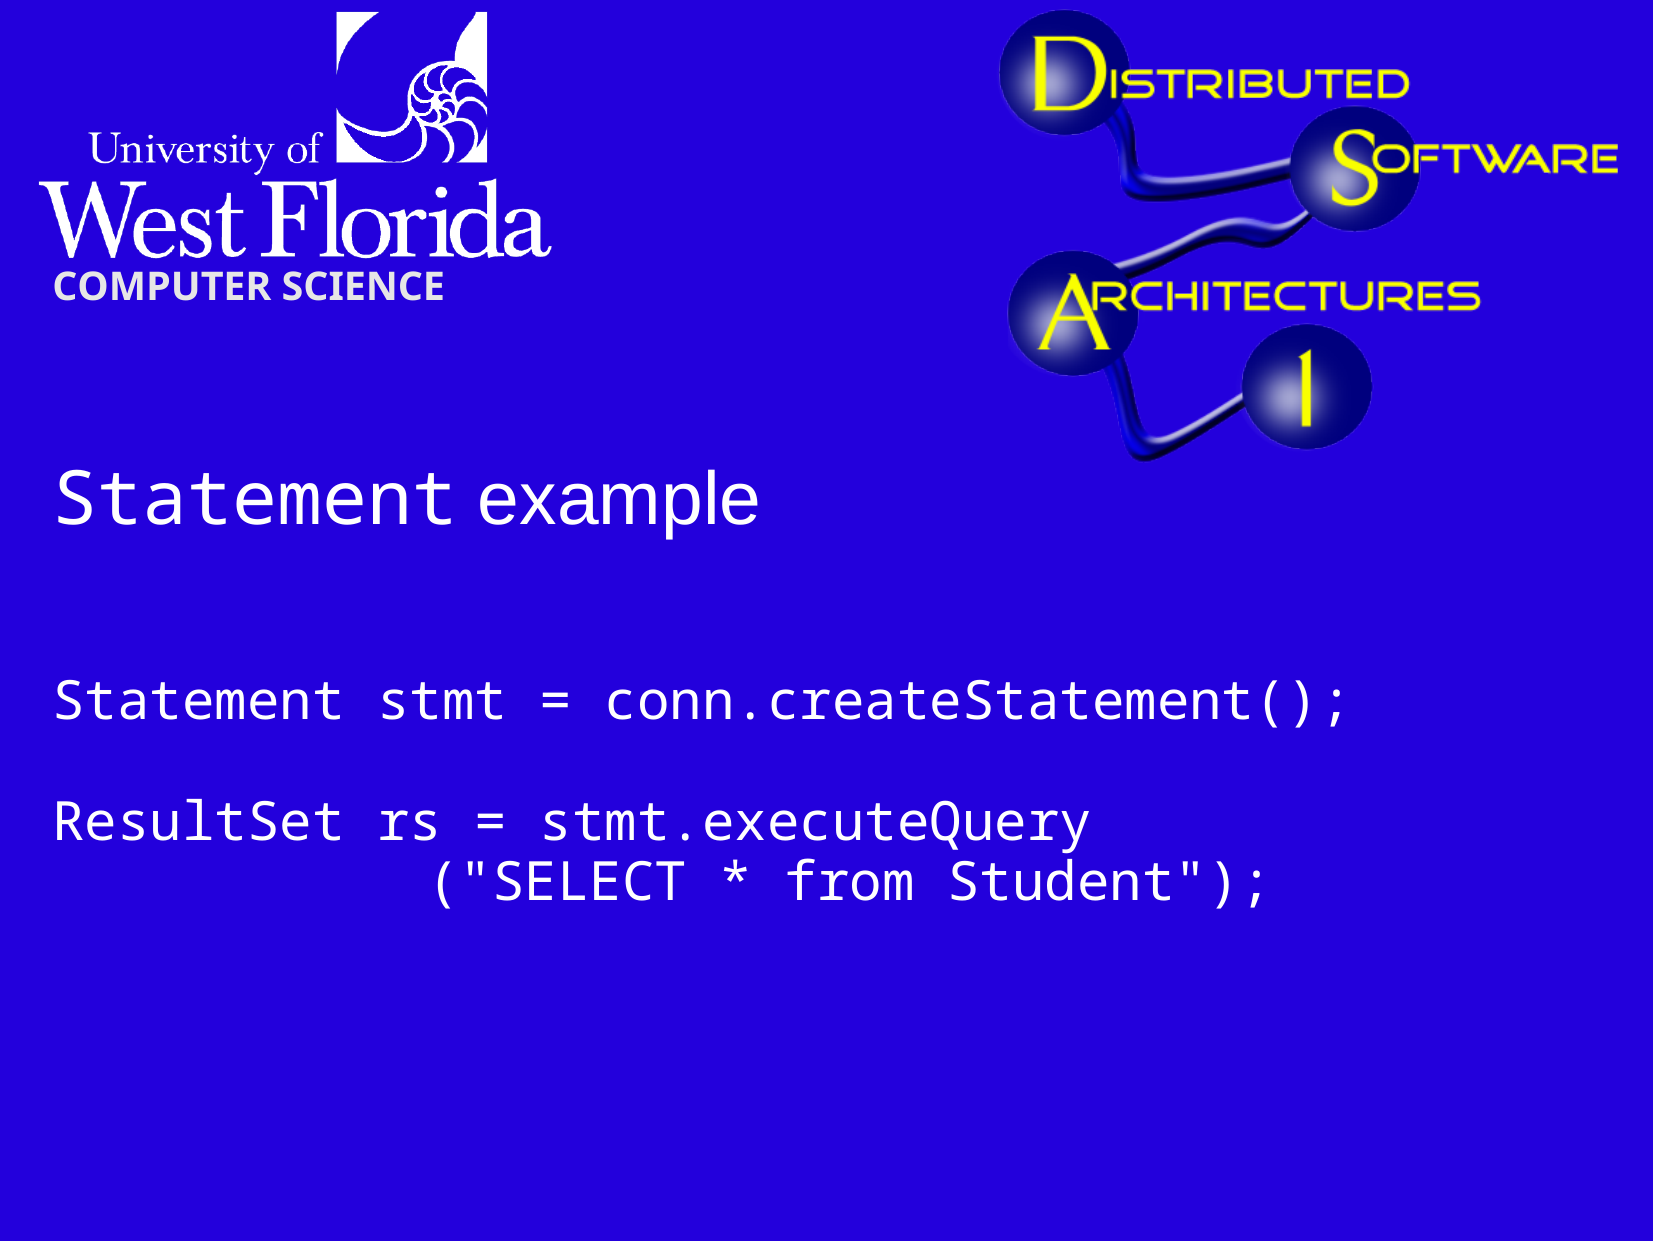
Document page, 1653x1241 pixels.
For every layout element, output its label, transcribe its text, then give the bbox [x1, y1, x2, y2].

picture [910, 0, 1653, 506]
text_box Statement example Statement stmt = conn.createStatement(); ResultSet rs = stmt.executeQuery ("SELECT * from Student"); [37, 450, 1388, 801]
text_box COMPUTER SCIENCE [37, 262, 563, 316]
picture [37, 0, 559, 262]
